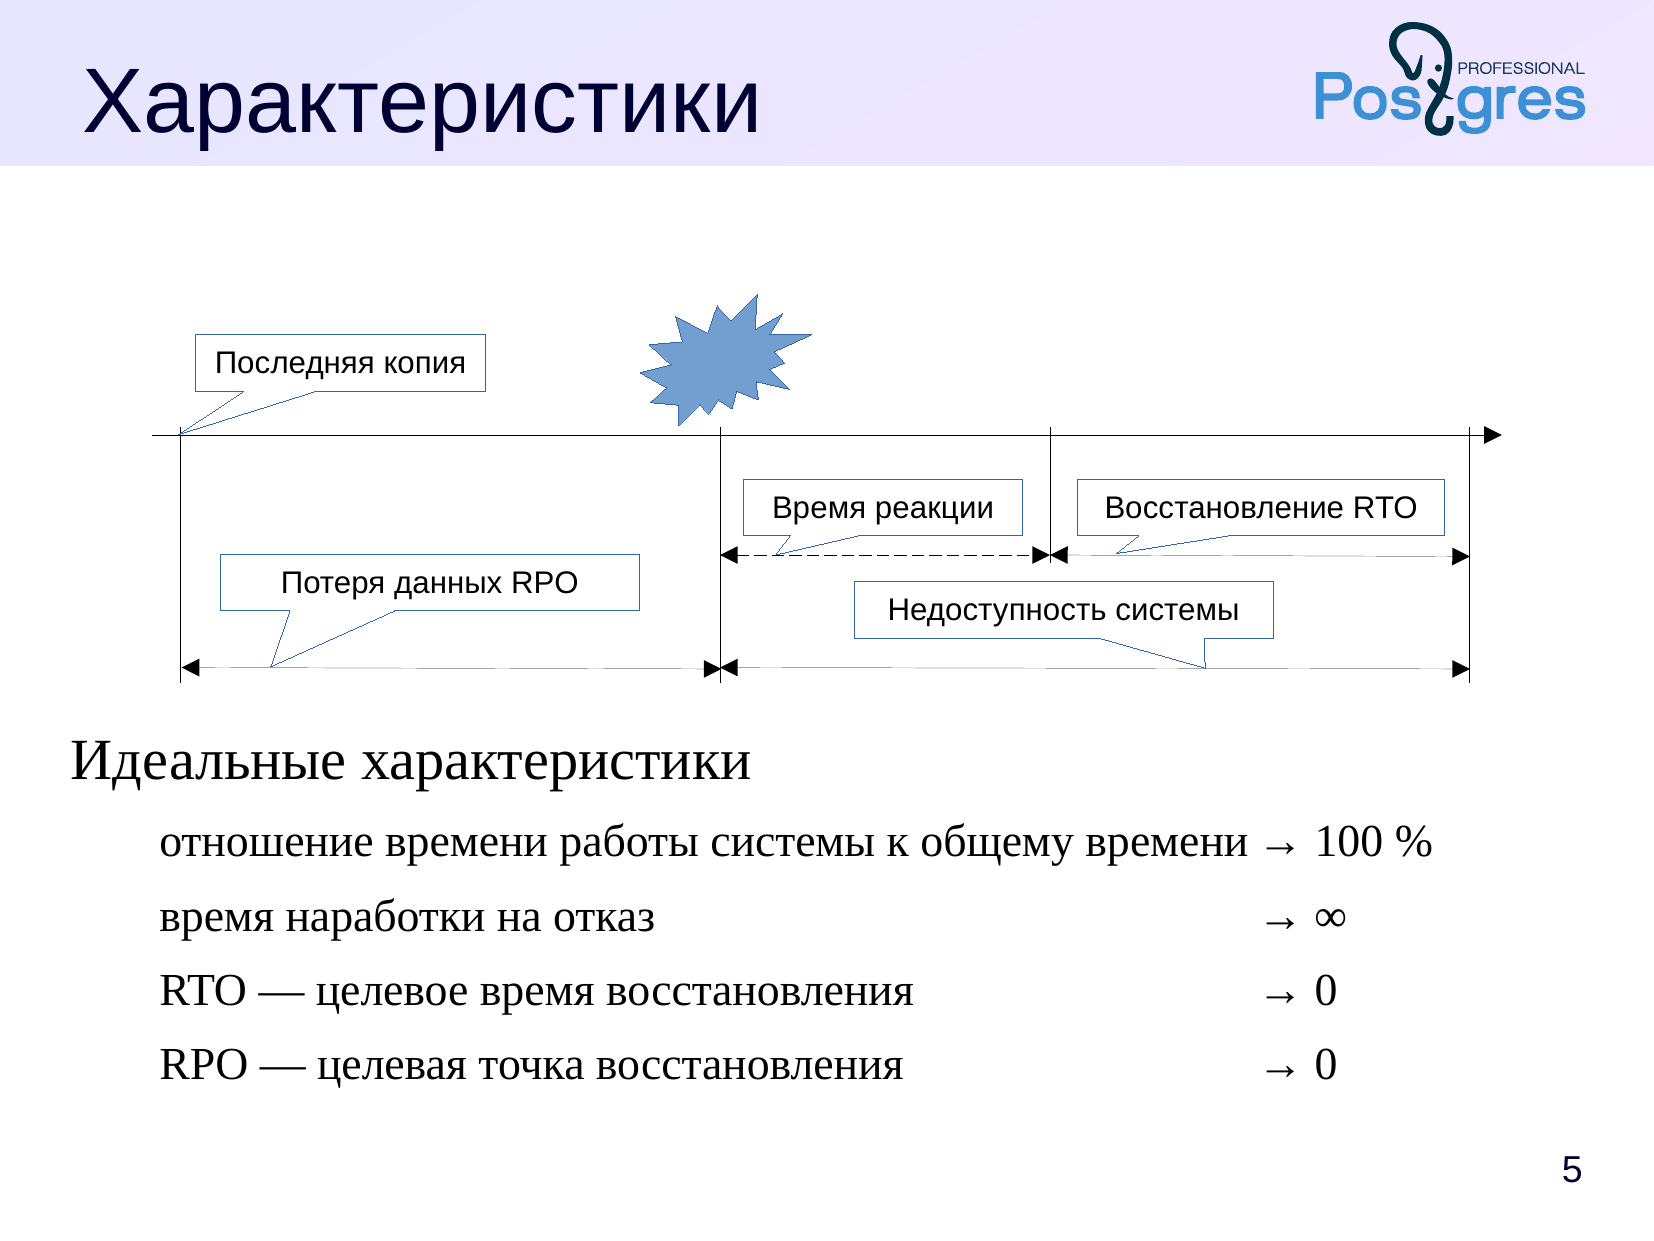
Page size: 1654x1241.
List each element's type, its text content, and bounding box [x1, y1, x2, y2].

list Идеальные характеристики отношение времени работы системы к общему времени → 100 % время наработки на отказ → ∞ RTO — целевое время восстановления → 0 RPO — целевая точка восстановления → 0 [70, 727, 1583, 1134]
text_box Время реакции [743, 479, 1023, 555]
text_box Восстановление RTO [1077, 479, 1445, 554]
text_box [640, 294, 812, 426]
text_box Недоступность системы [854, 581, 1274, 669]
text_box Потеря данных RPO [220, 554, 640, 667]
title Характеристики [82, 49, 1252, 153]
text_box Последняя копия [178, 334, 486, 435]
